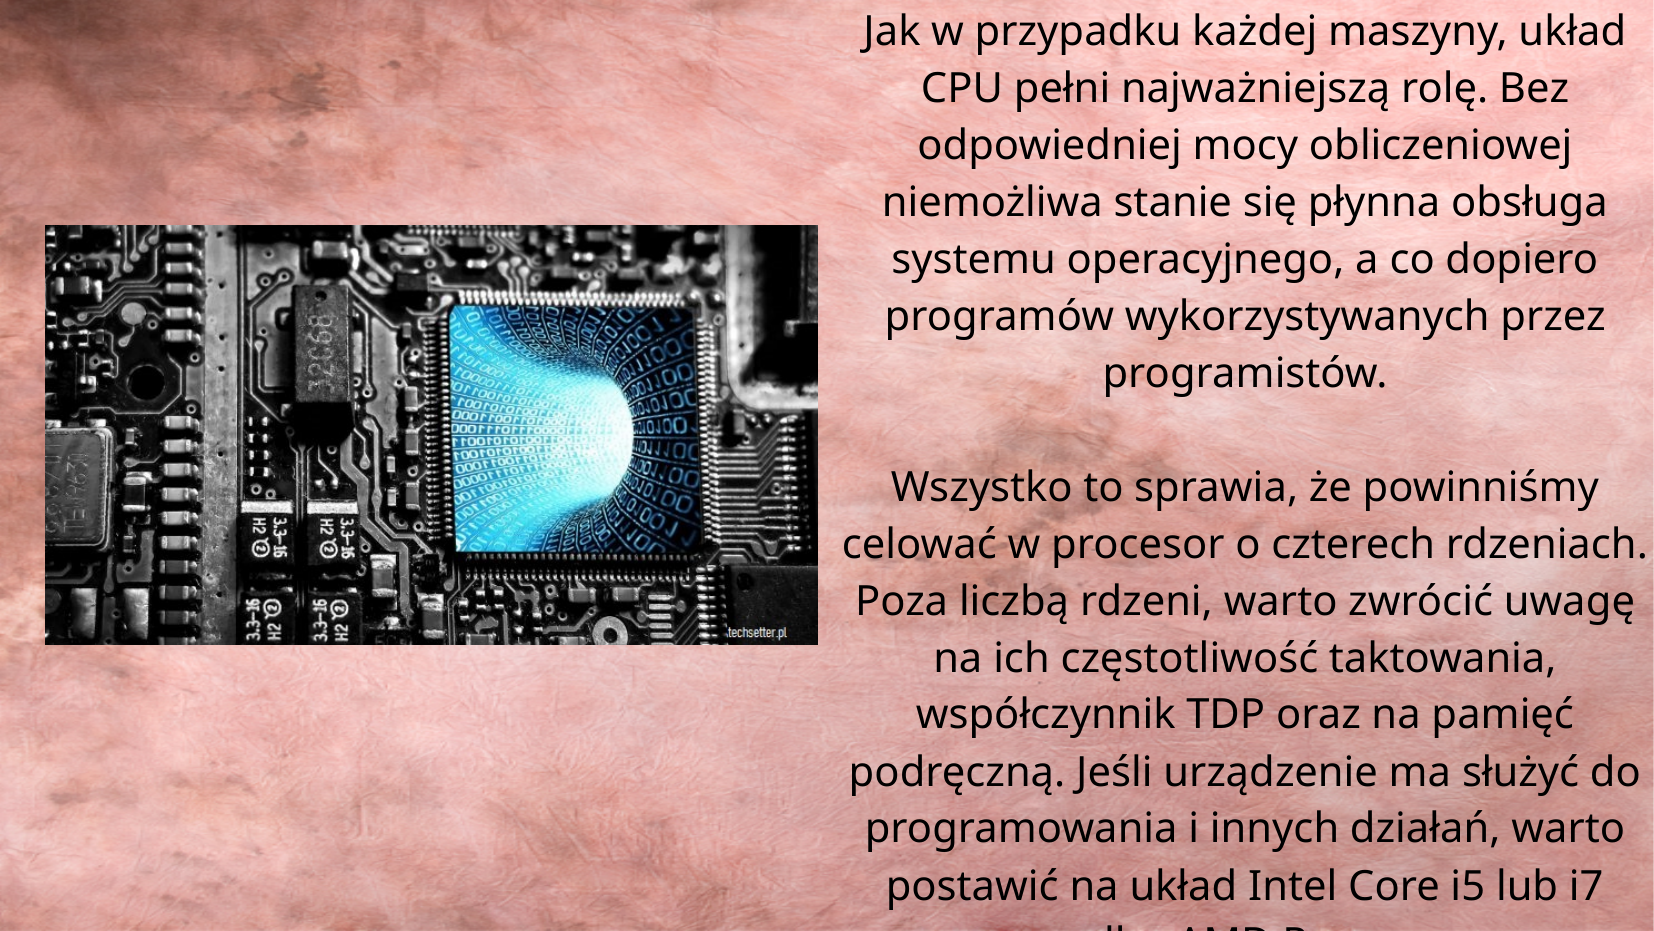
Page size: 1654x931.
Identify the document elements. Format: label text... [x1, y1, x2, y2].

title Jak w przypadku każdej maszyny, układ CPU pełni najważniejszą rolę. Bez odpowiedniej mocy obliczeniowej niemożliwa stanie się płynna obsługa systemu operacyjnego, a co dopiero programów wykorzystywanych przez programistów. Wszystko to sprawia, że powinniśmy celować w procesor o czterech rdzeniach. Poza liczbą rdzeni, warto zwrócić uwagę na ich częstotliwość taktowania, współczynnik TDP oraz na pamięć podręczną. Jeśli urządzenie ma służyć do programowania i innych działań, warto postawić na układ Intel Core i5 lub i7 albo AMD Ryzen. [840, 92, 1651, 877]
picture [0, 0, 1654, 931]
